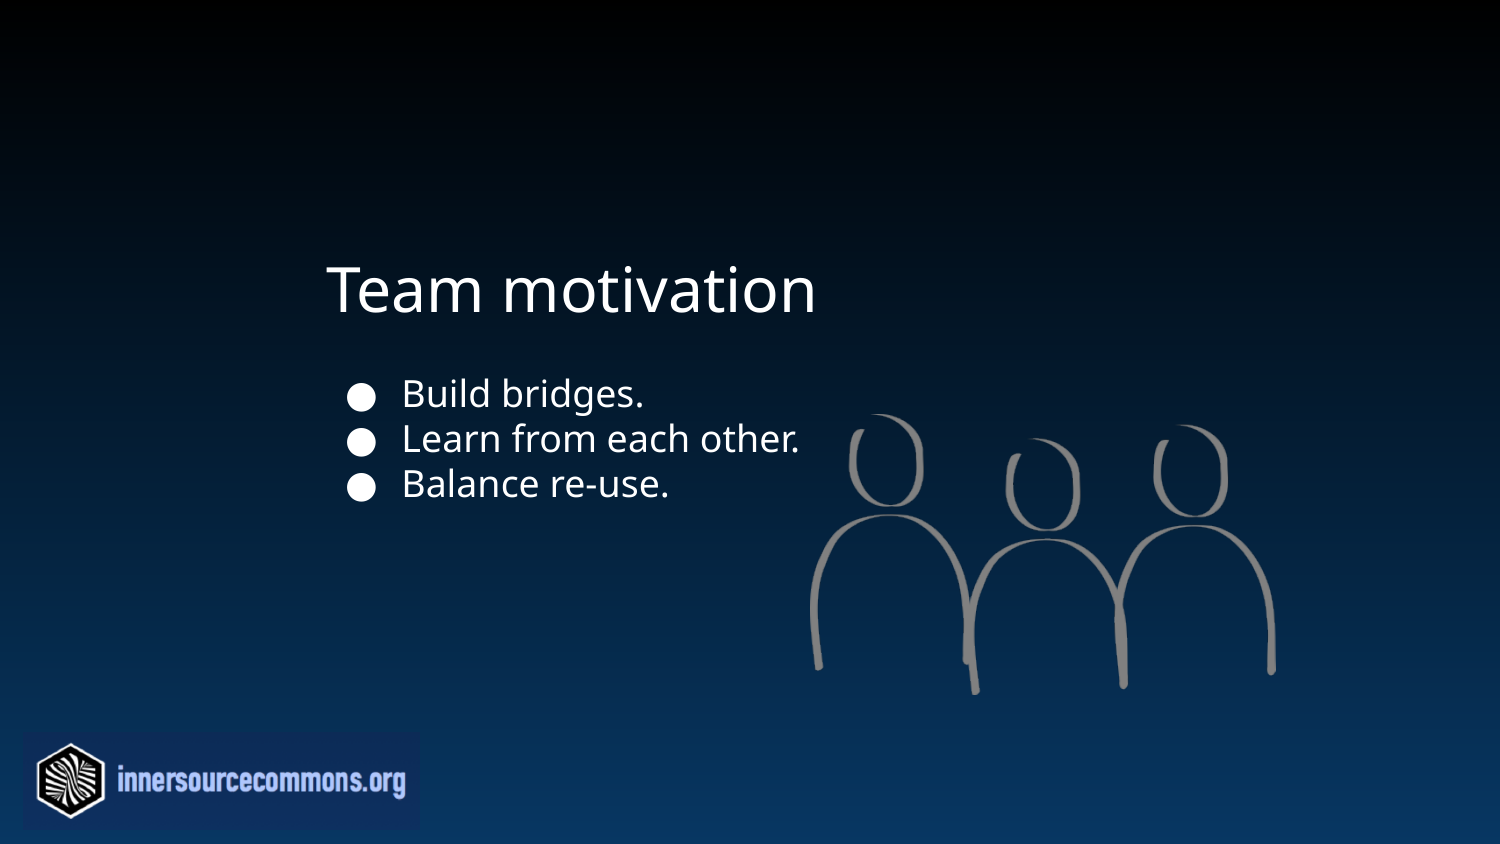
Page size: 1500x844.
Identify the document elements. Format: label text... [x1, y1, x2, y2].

picture [23, 732, 420, 830]
picture [810, 414, 1276, 695]
text_box Team motivation Build bridges. Learn from each other. Balance re-use. [311, 235, 1053, 322]
